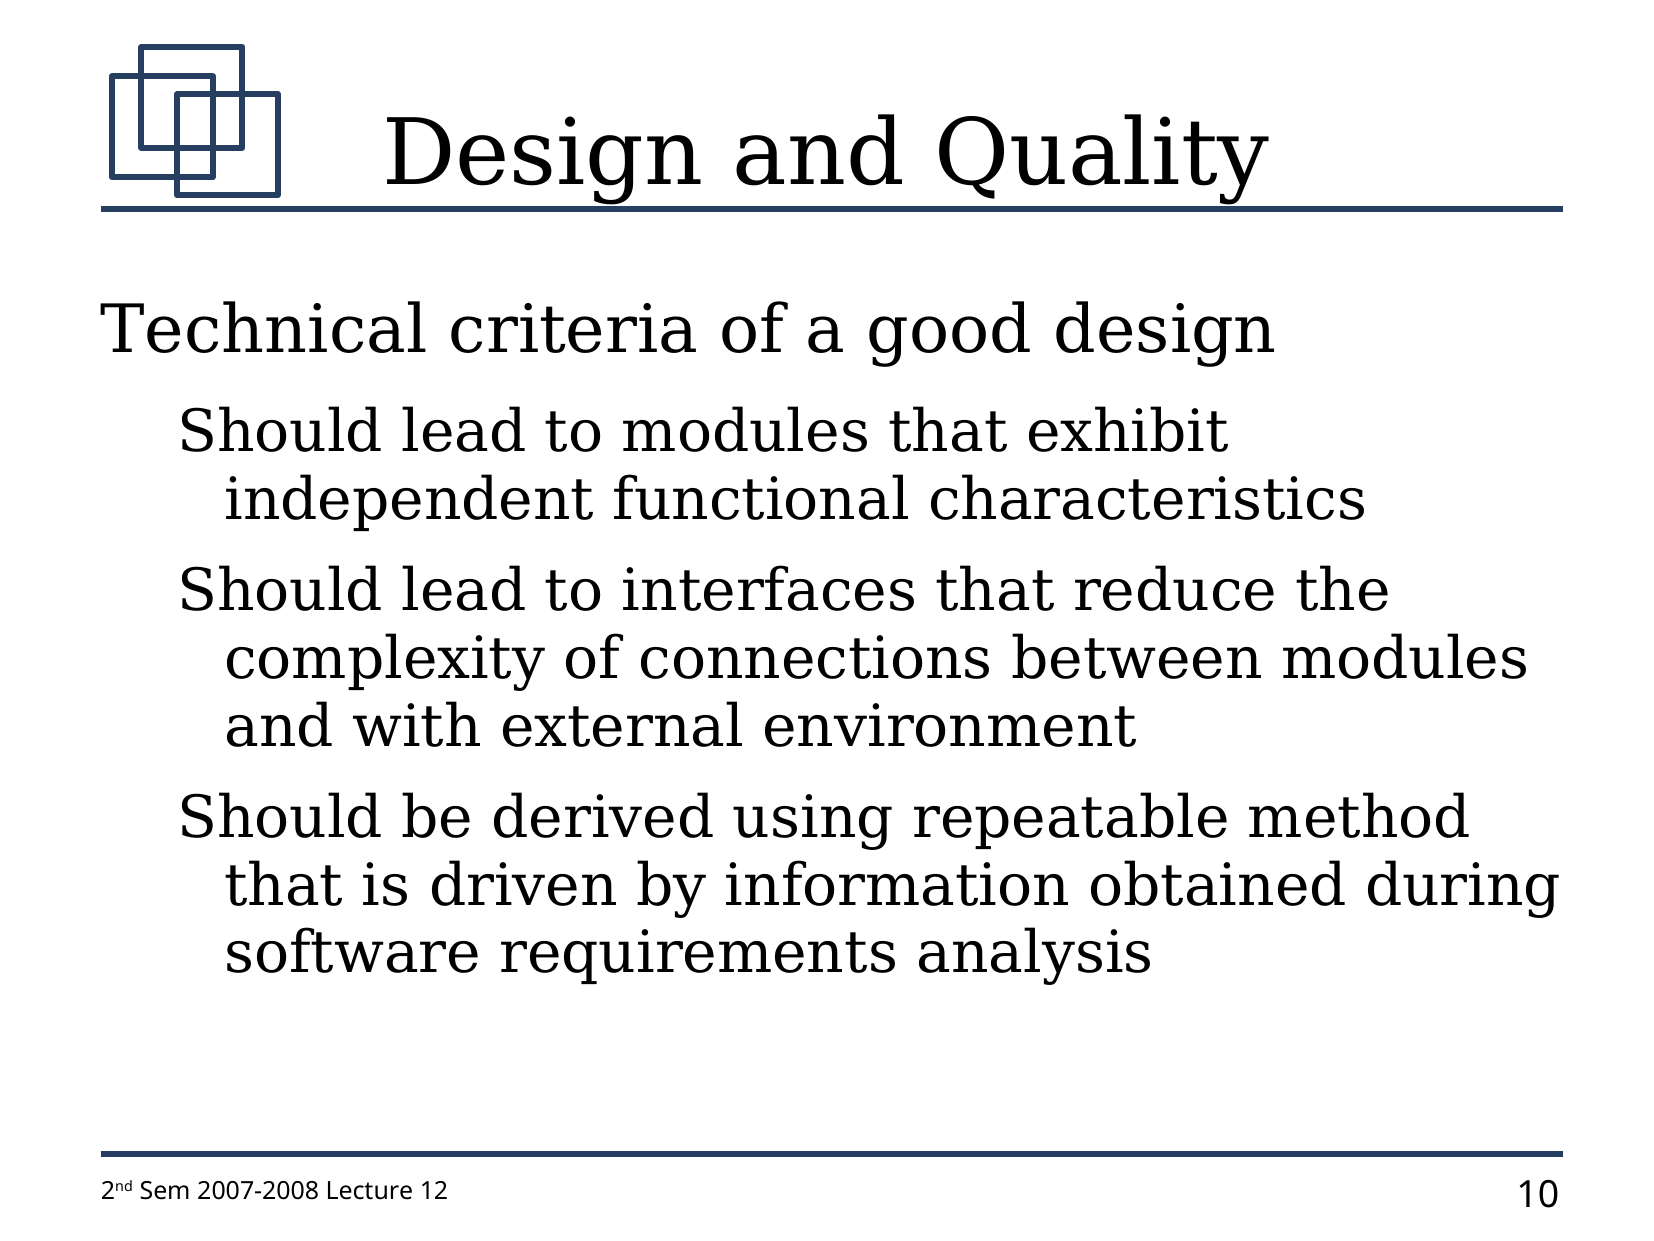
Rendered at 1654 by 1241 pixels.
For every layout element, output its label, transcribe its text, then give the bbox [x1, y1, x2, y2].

title Design and Quality [82, 49, 1571, 257]
list Technical criteria of a good design Should lead to modules that exhibit independent functional characteristics Should lead to interfaces that reduce the complexity of connections between modules and with external environment Should be derived using repeatable method that is driven by information obtained during software requirements analysis [82, 290, 1571, 1109]
